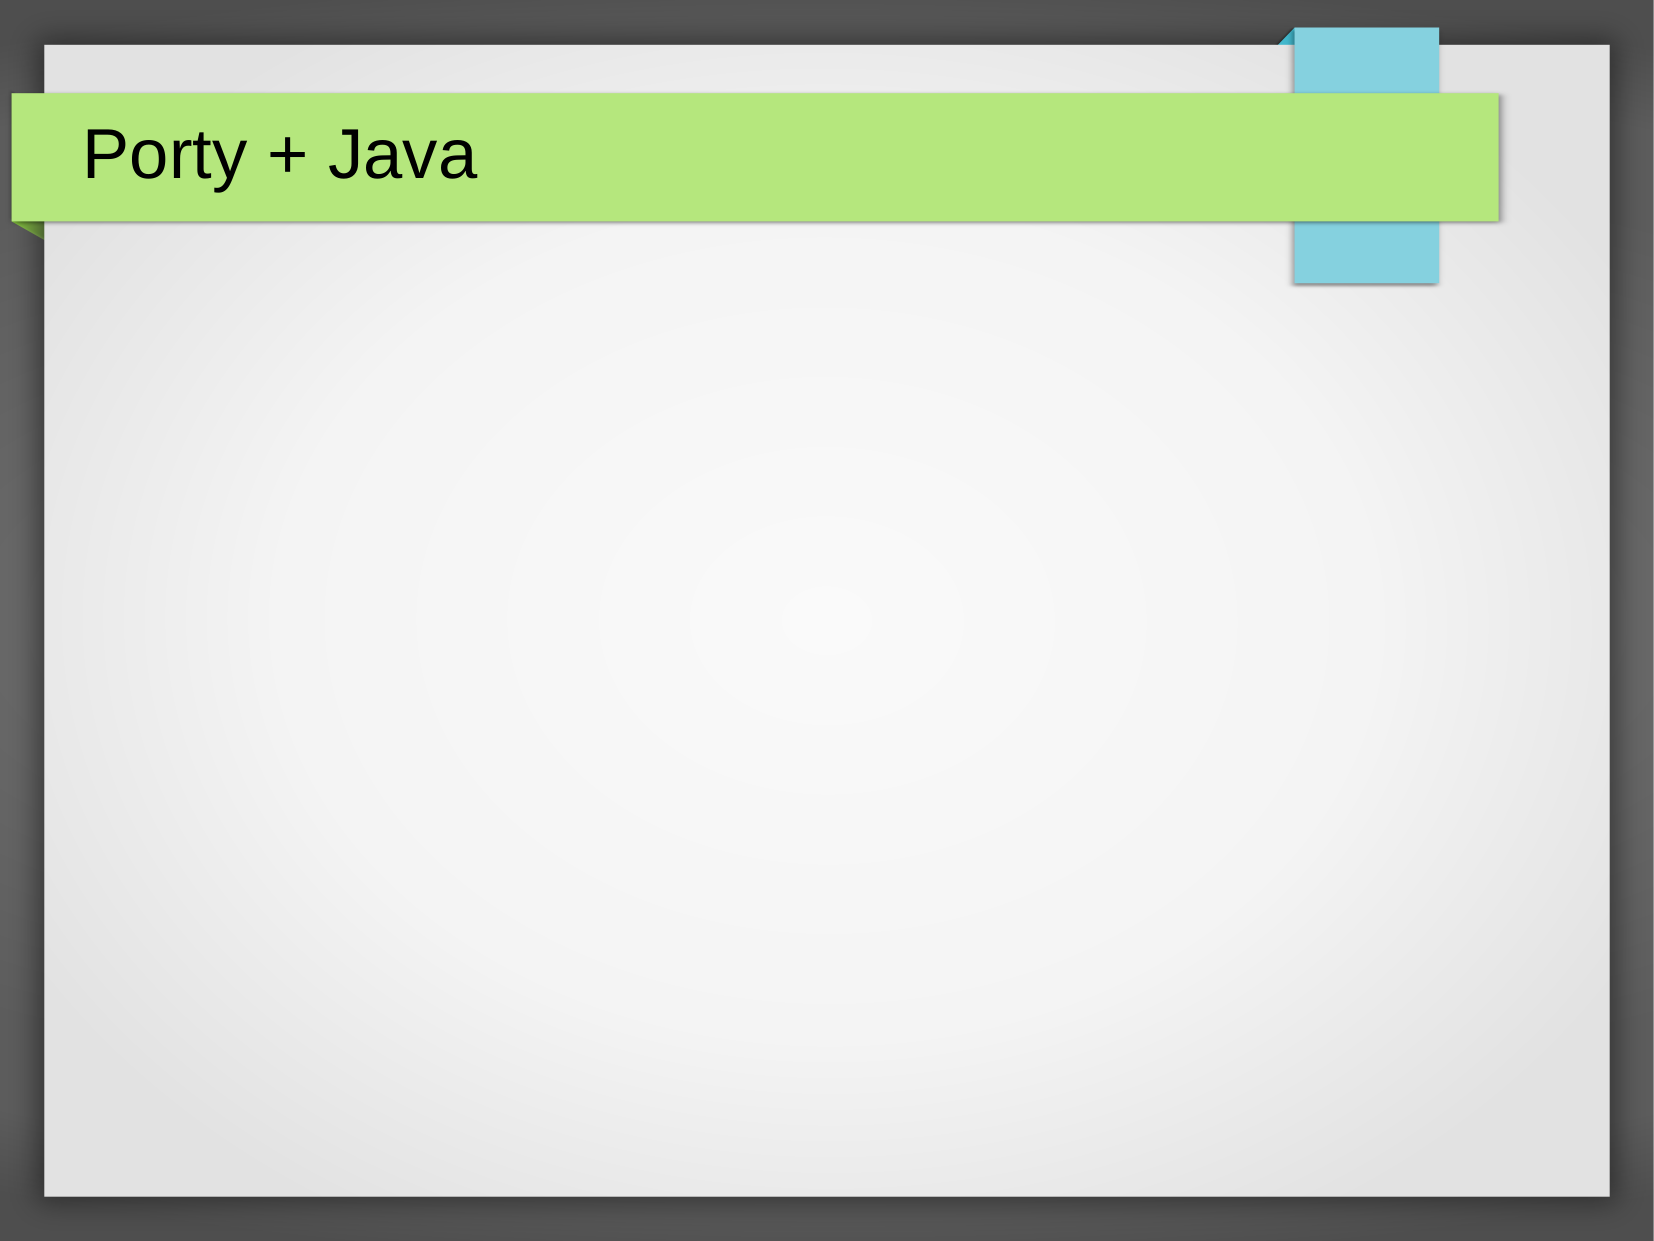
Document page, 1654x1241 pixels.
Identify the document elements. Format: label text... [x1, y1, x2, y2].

title Porty + Java [82, 94, 1264, 213]
picture [0, 0, 1654, 1241]
